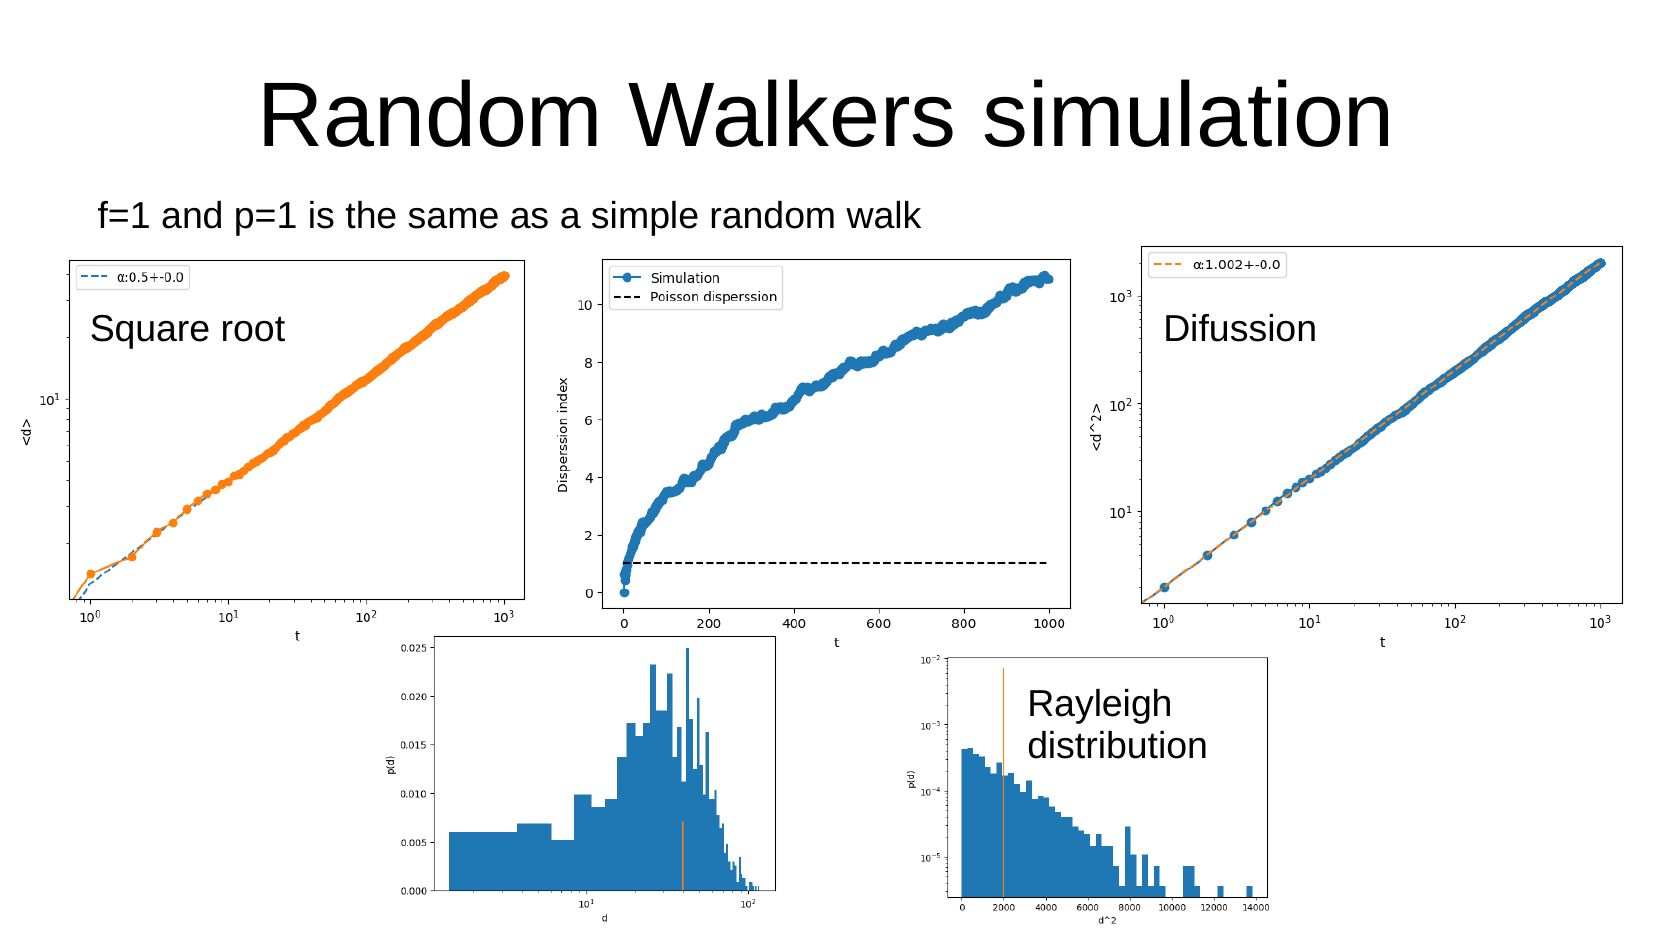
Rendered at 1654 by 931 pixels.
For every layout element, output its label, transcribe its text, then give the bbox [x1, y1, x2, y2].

text_box Rayleigh distribution [1012, 675, 1238, 774]
picture [10, 236, 1631, 931]
title Random Walkers simulation [82, 37, 1571, 193]
text_box Difussion [1148, 300, 1412, 376]
text_box f=1 and p=1 is the same as a simple random walk [82, 187, 1163, 245]
text_box Square root [75, 300, 338, 376]
